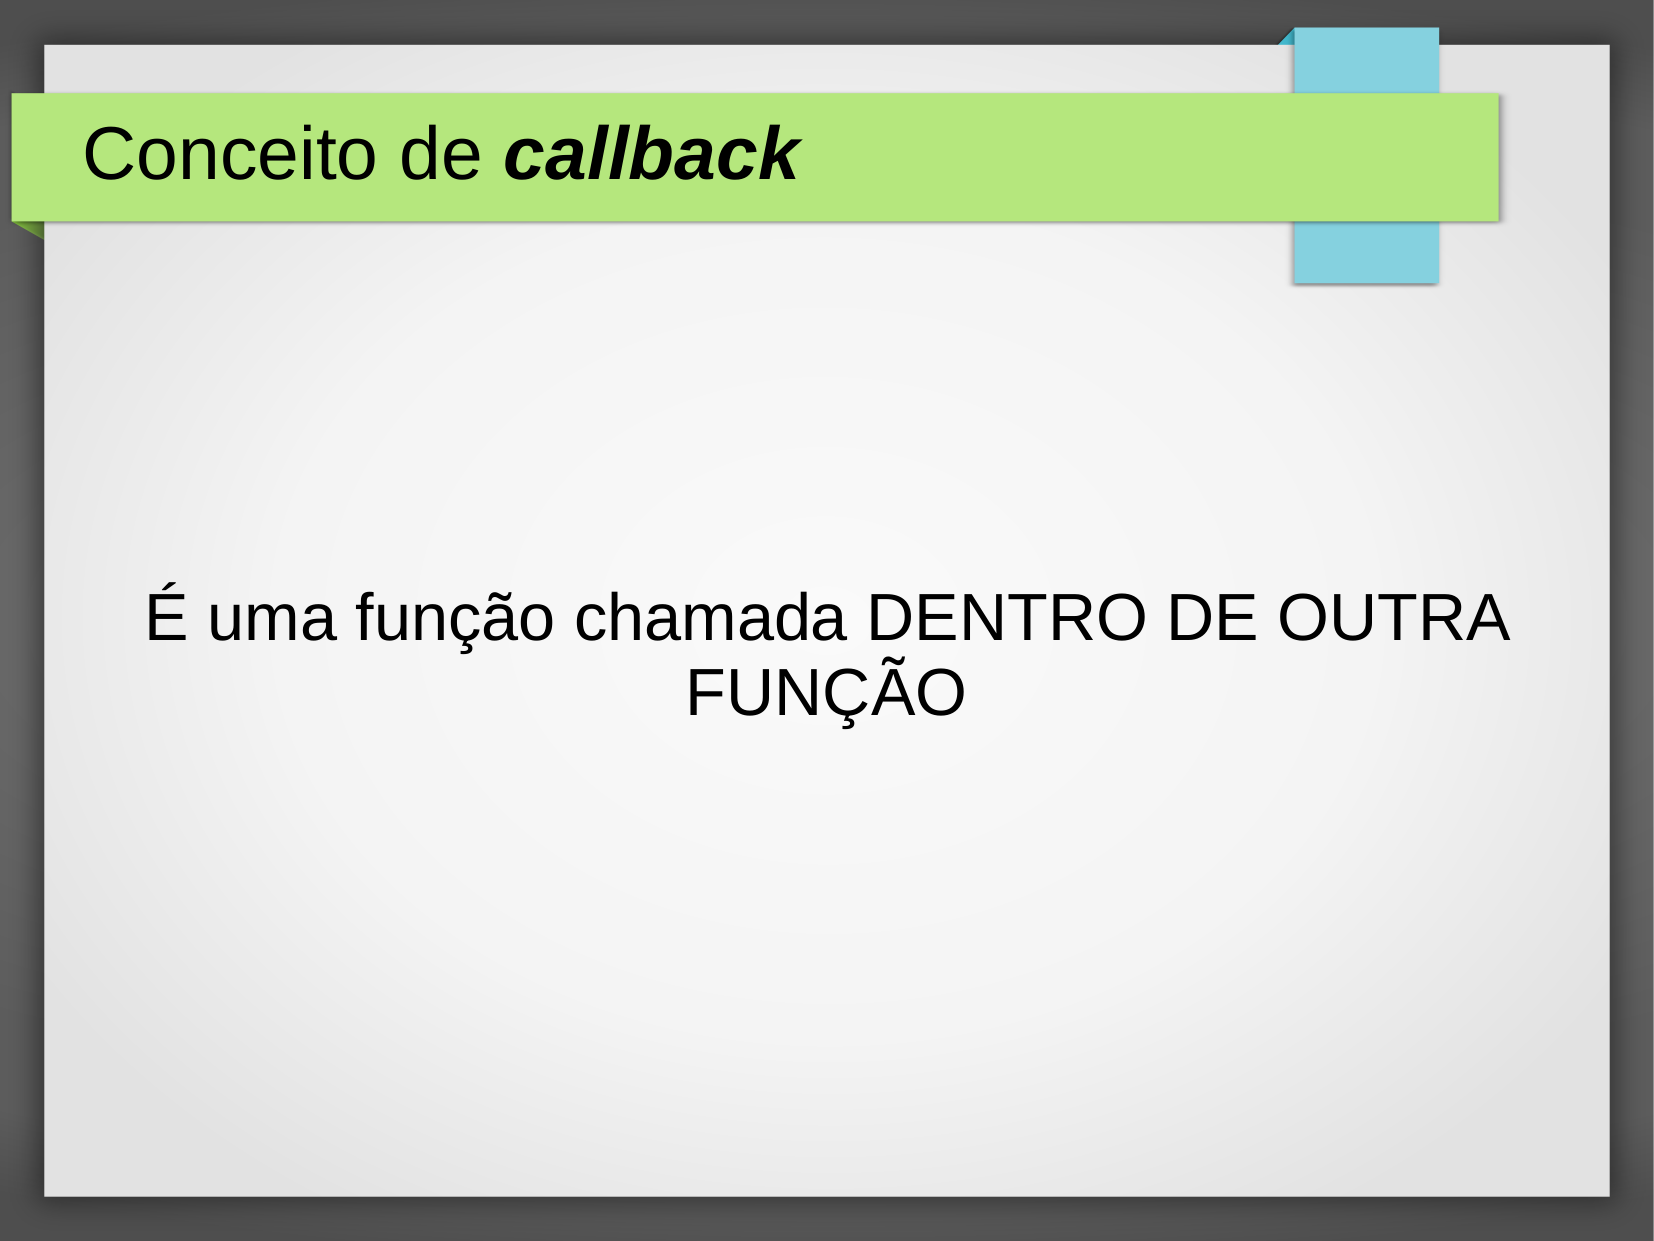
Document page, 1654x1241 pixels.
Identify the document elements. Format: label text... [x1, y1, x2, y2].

picture [0, 0, 1654, 1241]
title Conceito de callback [82, 94, 1264, 213]
subtitle É uma função chamada DENTRO DE OUTRA FUNÇÃO [82, 295, 1571, 1015]
